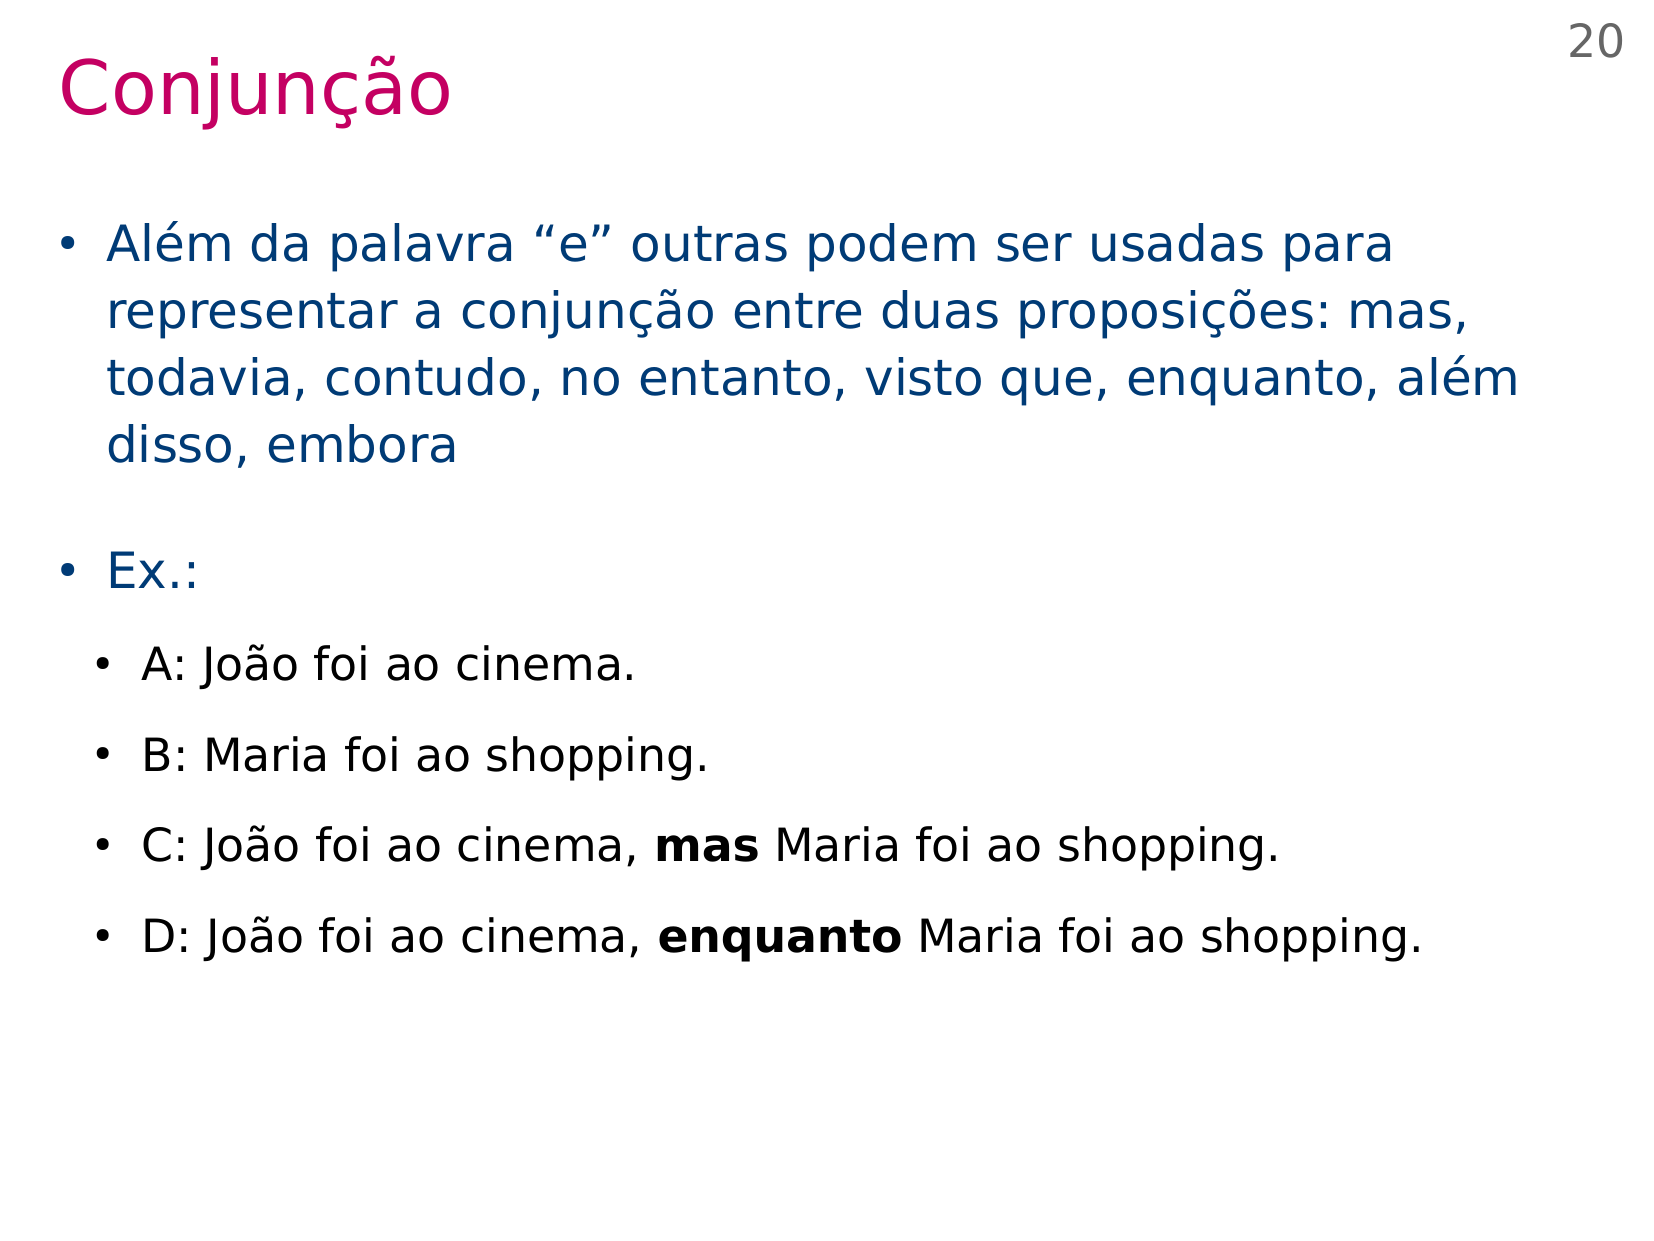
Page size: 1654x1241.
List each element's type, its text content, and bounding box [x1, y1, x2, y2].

title Conjunção [59, 29, 1625, 148]
list Além da palavra “e” outras podem ser usadas para representar a conjunção entre duas proposições: mas, todavia, contudo, no entanto, visto que, enquanto, além disso, embora Ex.: A: João foi ao cinema. B: Maria foi ao shopping. C: João foi ao cinema, mas Maria foi ao shopping. D: João foi ao cinema, enquanto Maria foi ao shopping. [59, 206, 1625, 1211]
